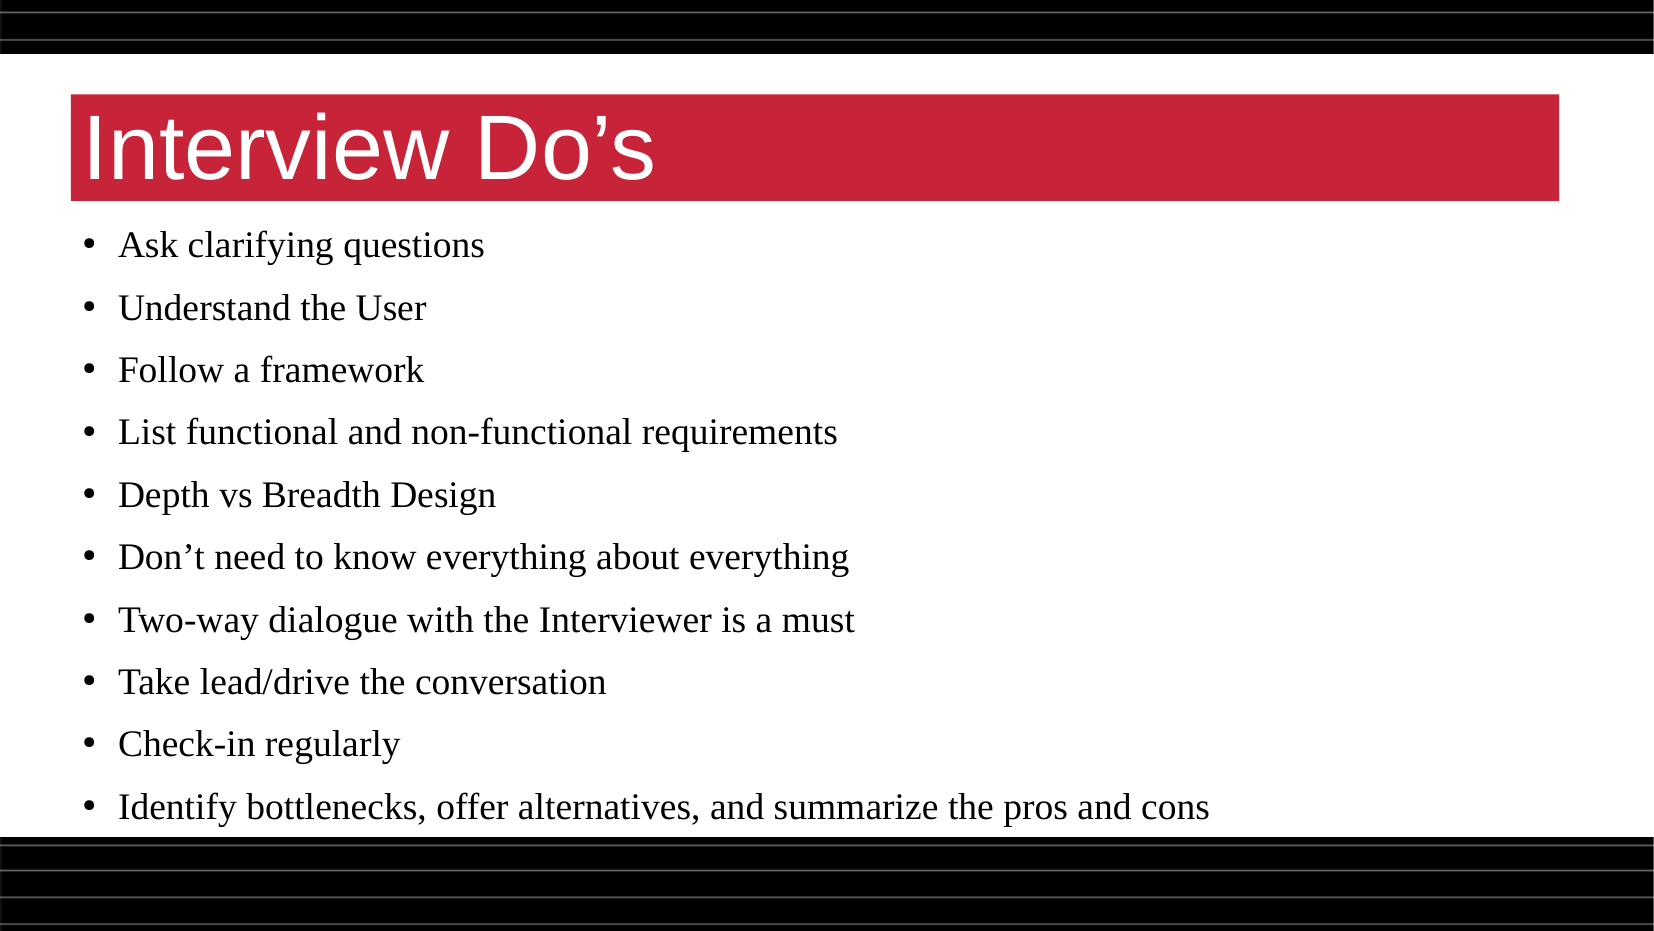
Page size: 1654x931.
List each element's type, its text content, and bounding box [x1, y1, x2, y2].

subtitle Ask clarifying questions Understand the User Follow a framework List functional and non-functional requirements Depth vs Breadth Design Don’t need to know everything about everything Two-way dialogue with the Interviewer is a must Take lead/drive the conversation Check-in regularly Identify bottlenecks, offer alternatives, and summarize the pros and cons [82, 224, 1571, 828]
picture [0, 0, 1654, 54]
title Interview Do’s [70, 94, 1560, 201]
picture [0, 837, 1654, 931]
